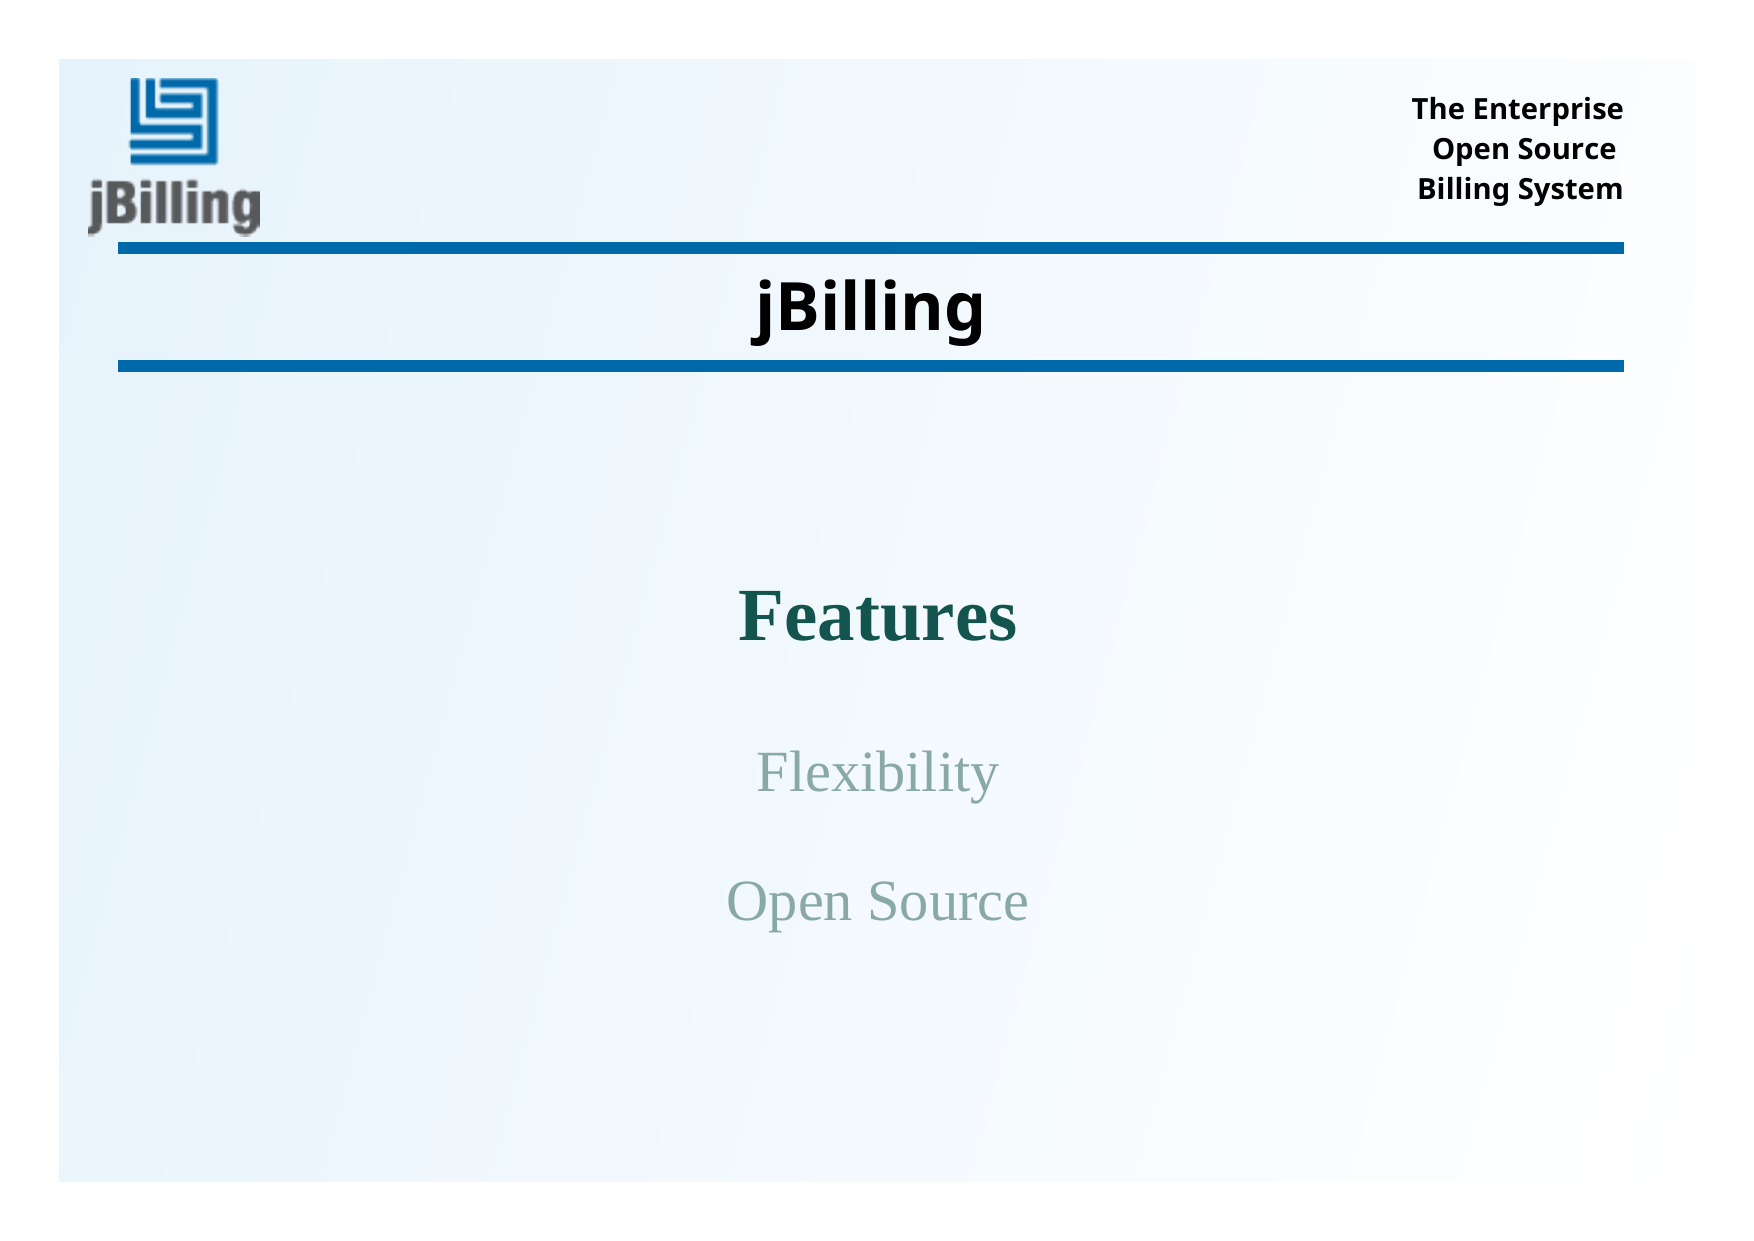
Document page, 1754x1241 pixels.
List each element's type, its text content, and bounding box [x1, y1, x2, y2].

subtitle Features Flexibility Open Source [118, 373, 1625, 1134]
picture [88, 78, 260, 237]
title jBilling [118, 248, 1625, 361]
